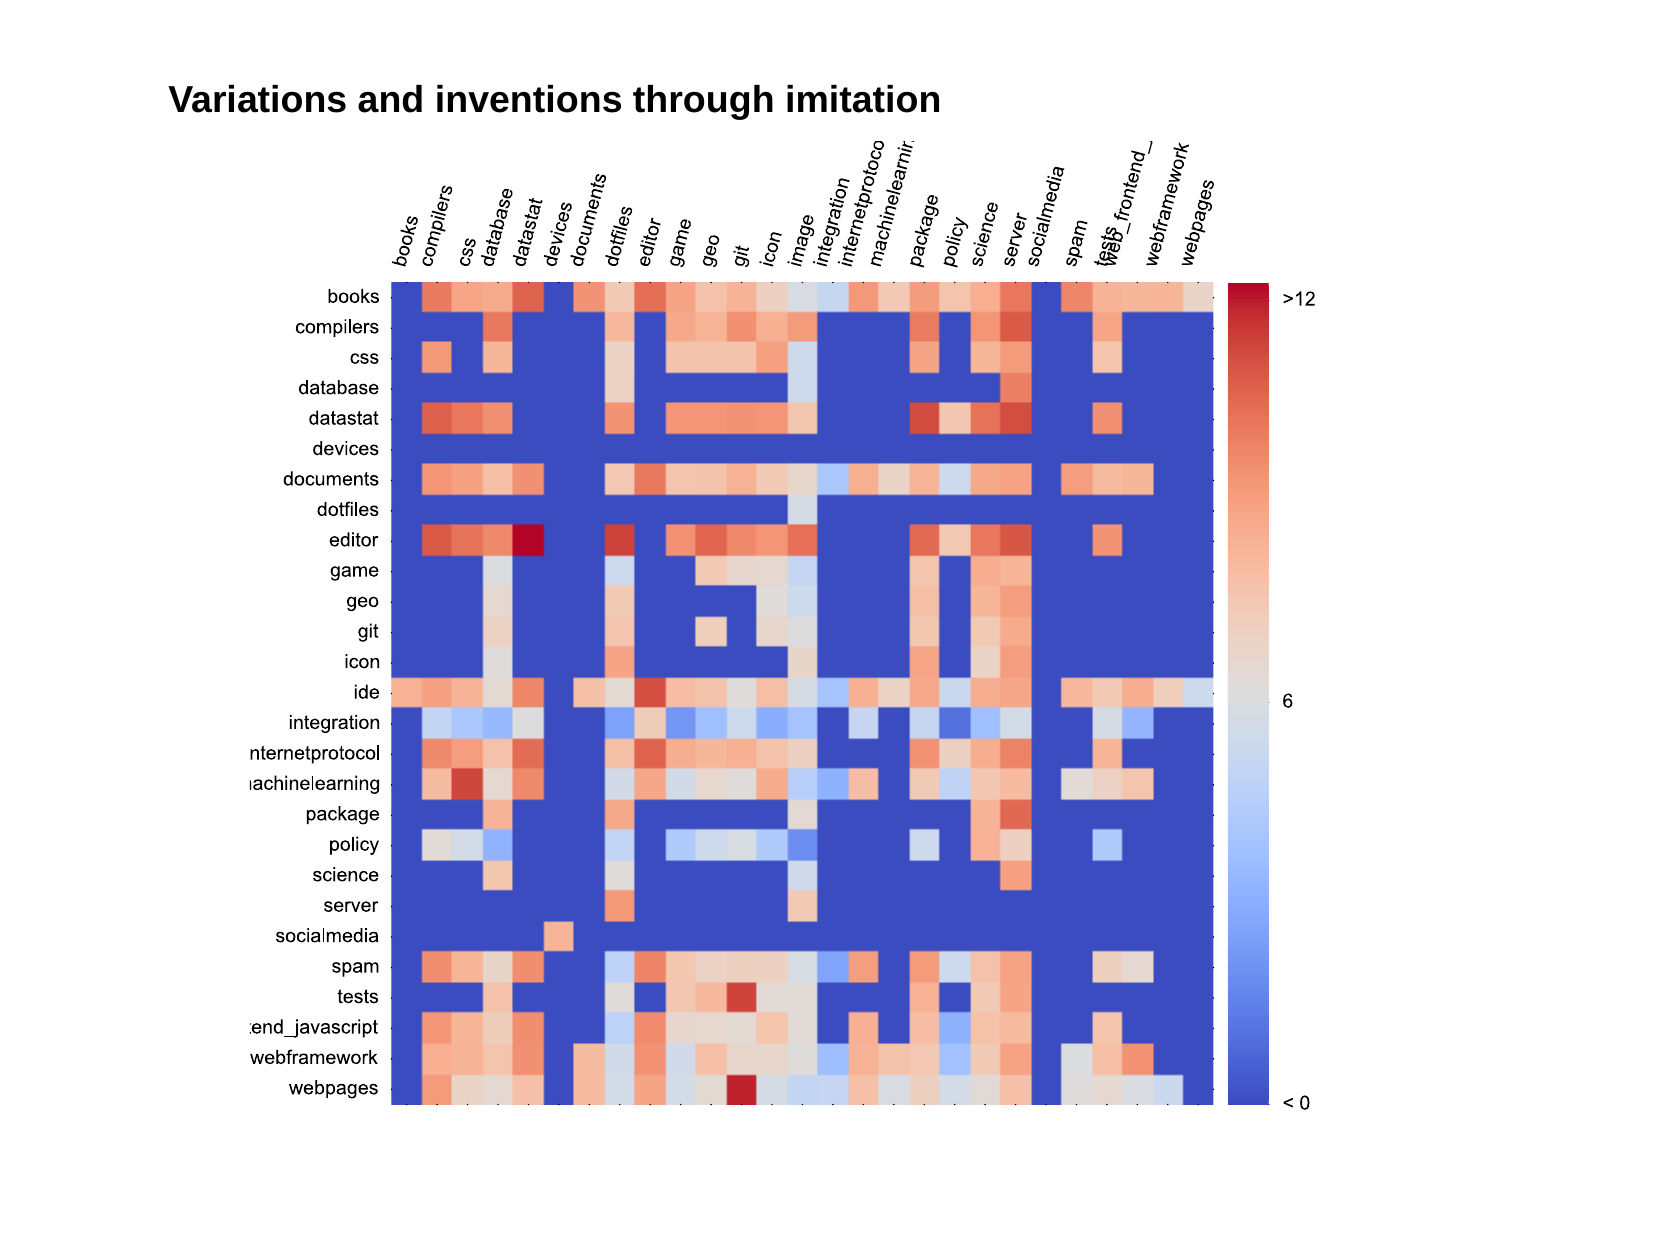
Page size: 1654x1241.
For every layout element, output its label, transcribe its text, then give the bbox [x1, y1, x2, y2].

picture [249, 141, 1382, 1241]
text_box Variations and inventions through imitation [153, 70, 1241, 128]
